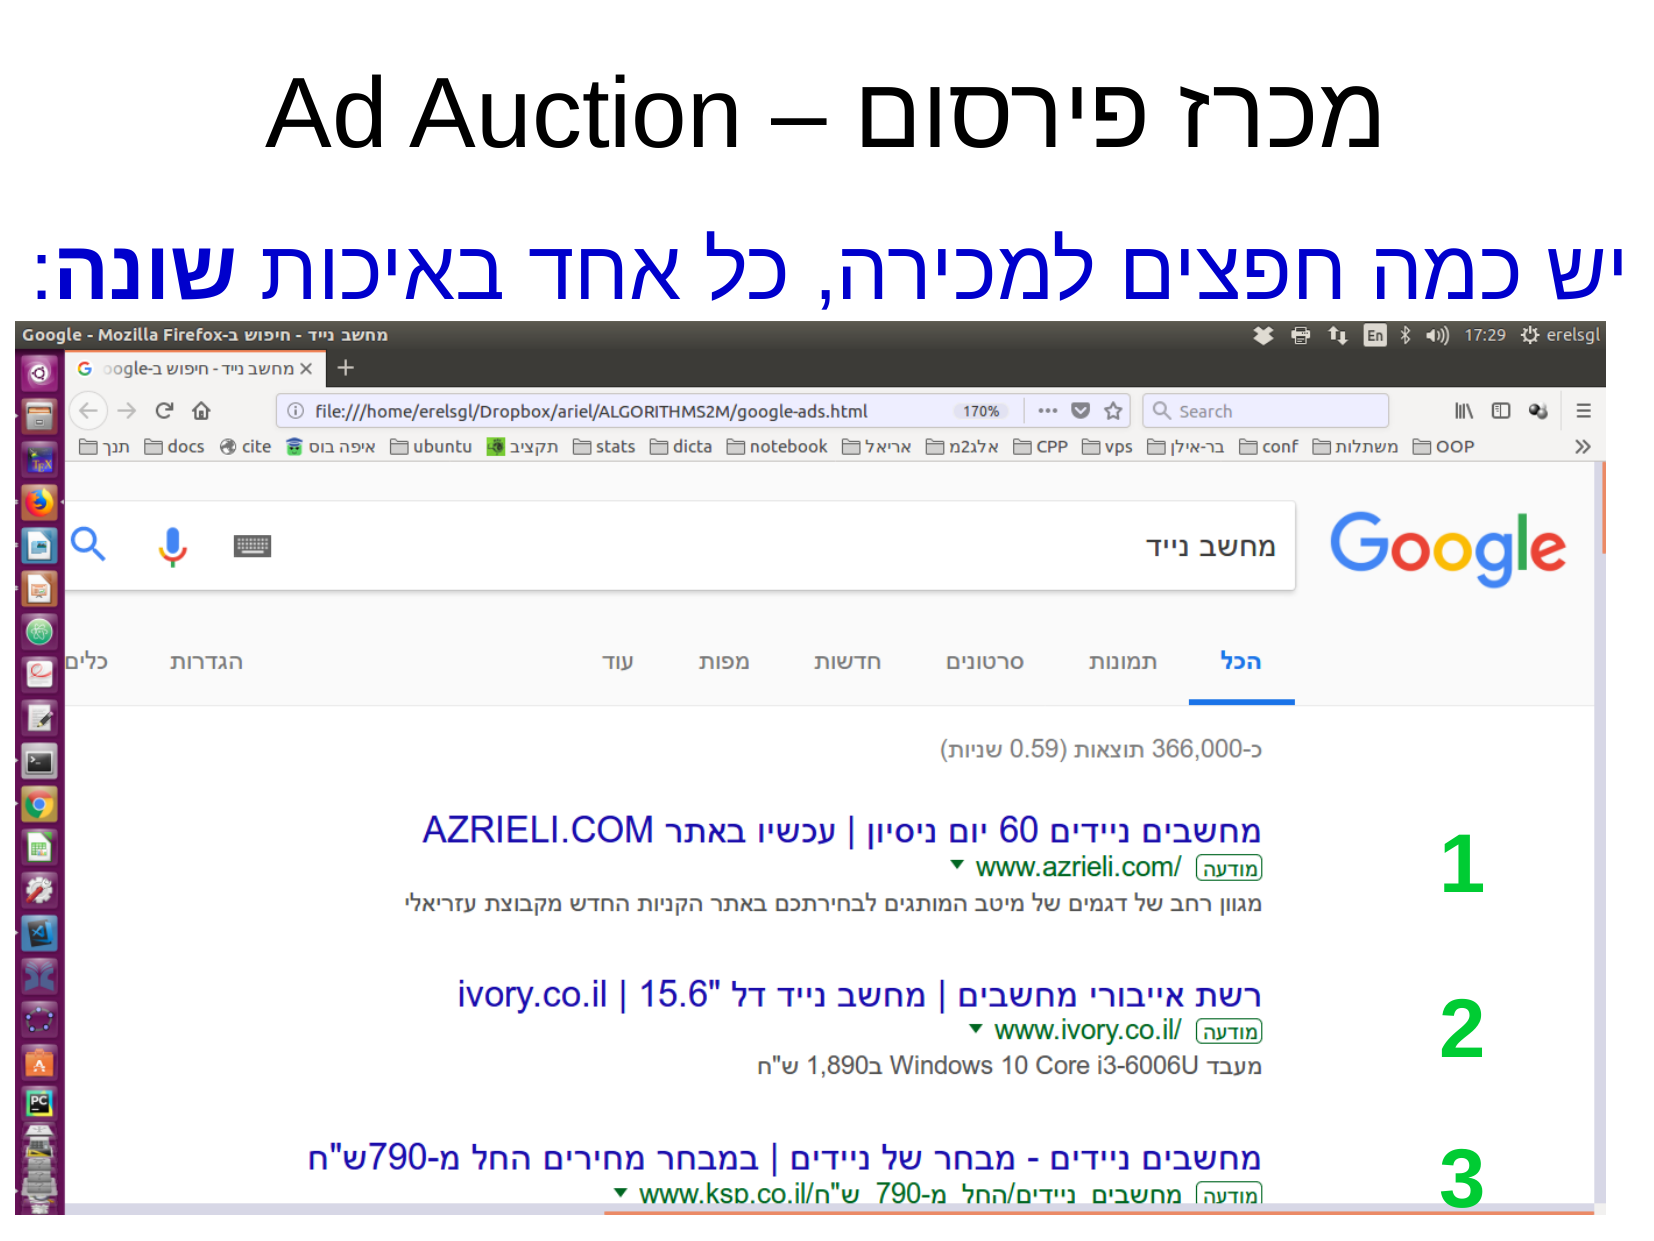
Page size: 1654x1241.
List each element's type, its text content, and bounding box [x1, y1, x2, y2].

title מכרז פירסום – Ad Auction [0, 44, 1654, 181]
text_box 3 [1425, 1125, 1516, 1233]
text_box 2 [1425, 975, 1531, 1083]
text_box יש כמה חפצים למכירה, כל אחד באיכות שונה: [15, 216, 1654, 331]
picture [15, 331, 1606, 1216]
text_box 1 [1425, 810, 1531, 918]
